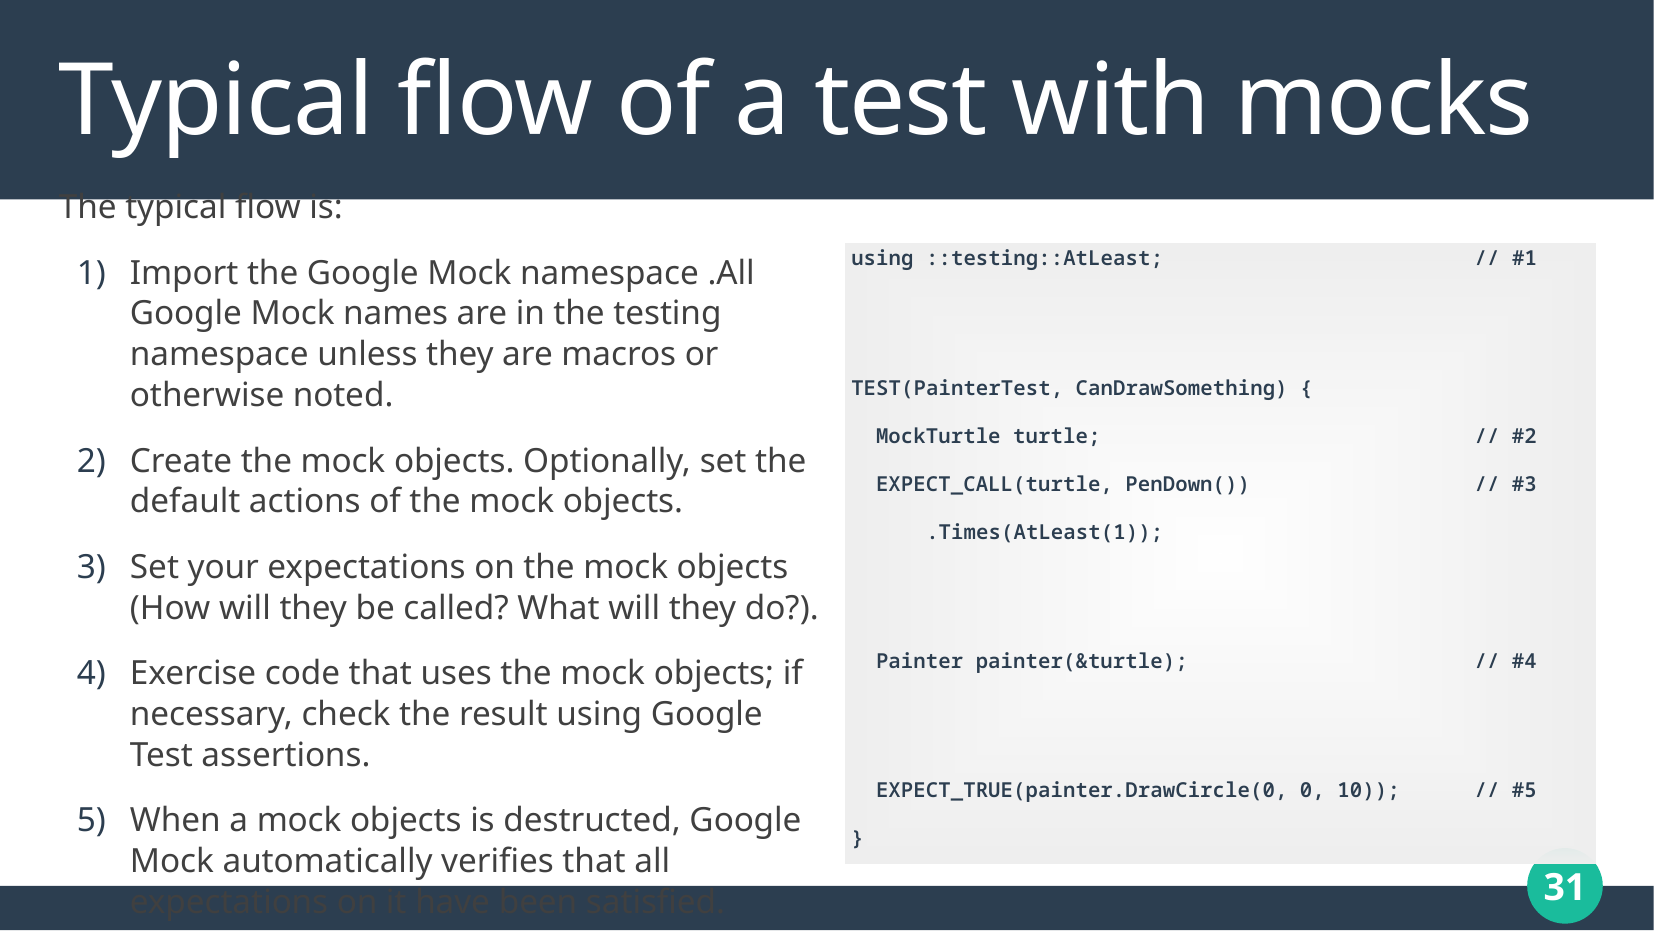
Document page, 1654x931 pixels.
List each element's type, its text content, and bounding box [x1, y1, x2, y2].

list using ::testing::AtLeast; // #1 TEST(PainterTest, CanDrawSomething) { MockTurtle turtle; // #2 EXPECT_CALL(turtle, PenDown()) // #3 .Times(AtLeast(1)); Painter painter(&turtle); // #4 EXPECT_TRUE(painter.DrawCircle(0, 0, 10)); // #5 } [845, 243, 1596, 864]
subtitle The typical flow is: Import the Google Mock namespace .All Google Mock names are in the testing namespace unless they are macros or otherwise noted. Create the mock objects. Optionally, set the default actions of the mock objects. Set your expectations on the mock objects (How will they be called? What will they do?). Exercise code that uses the mock objects; if necessary, check the result using Google Test assertions. When a mock objects is destructed, Google Mock automatically verifies that all expectations on it have been satisfied. [59, 243, 836, 864]
title Typical flow of a test with mocks [59, 37, 1595, 155]
